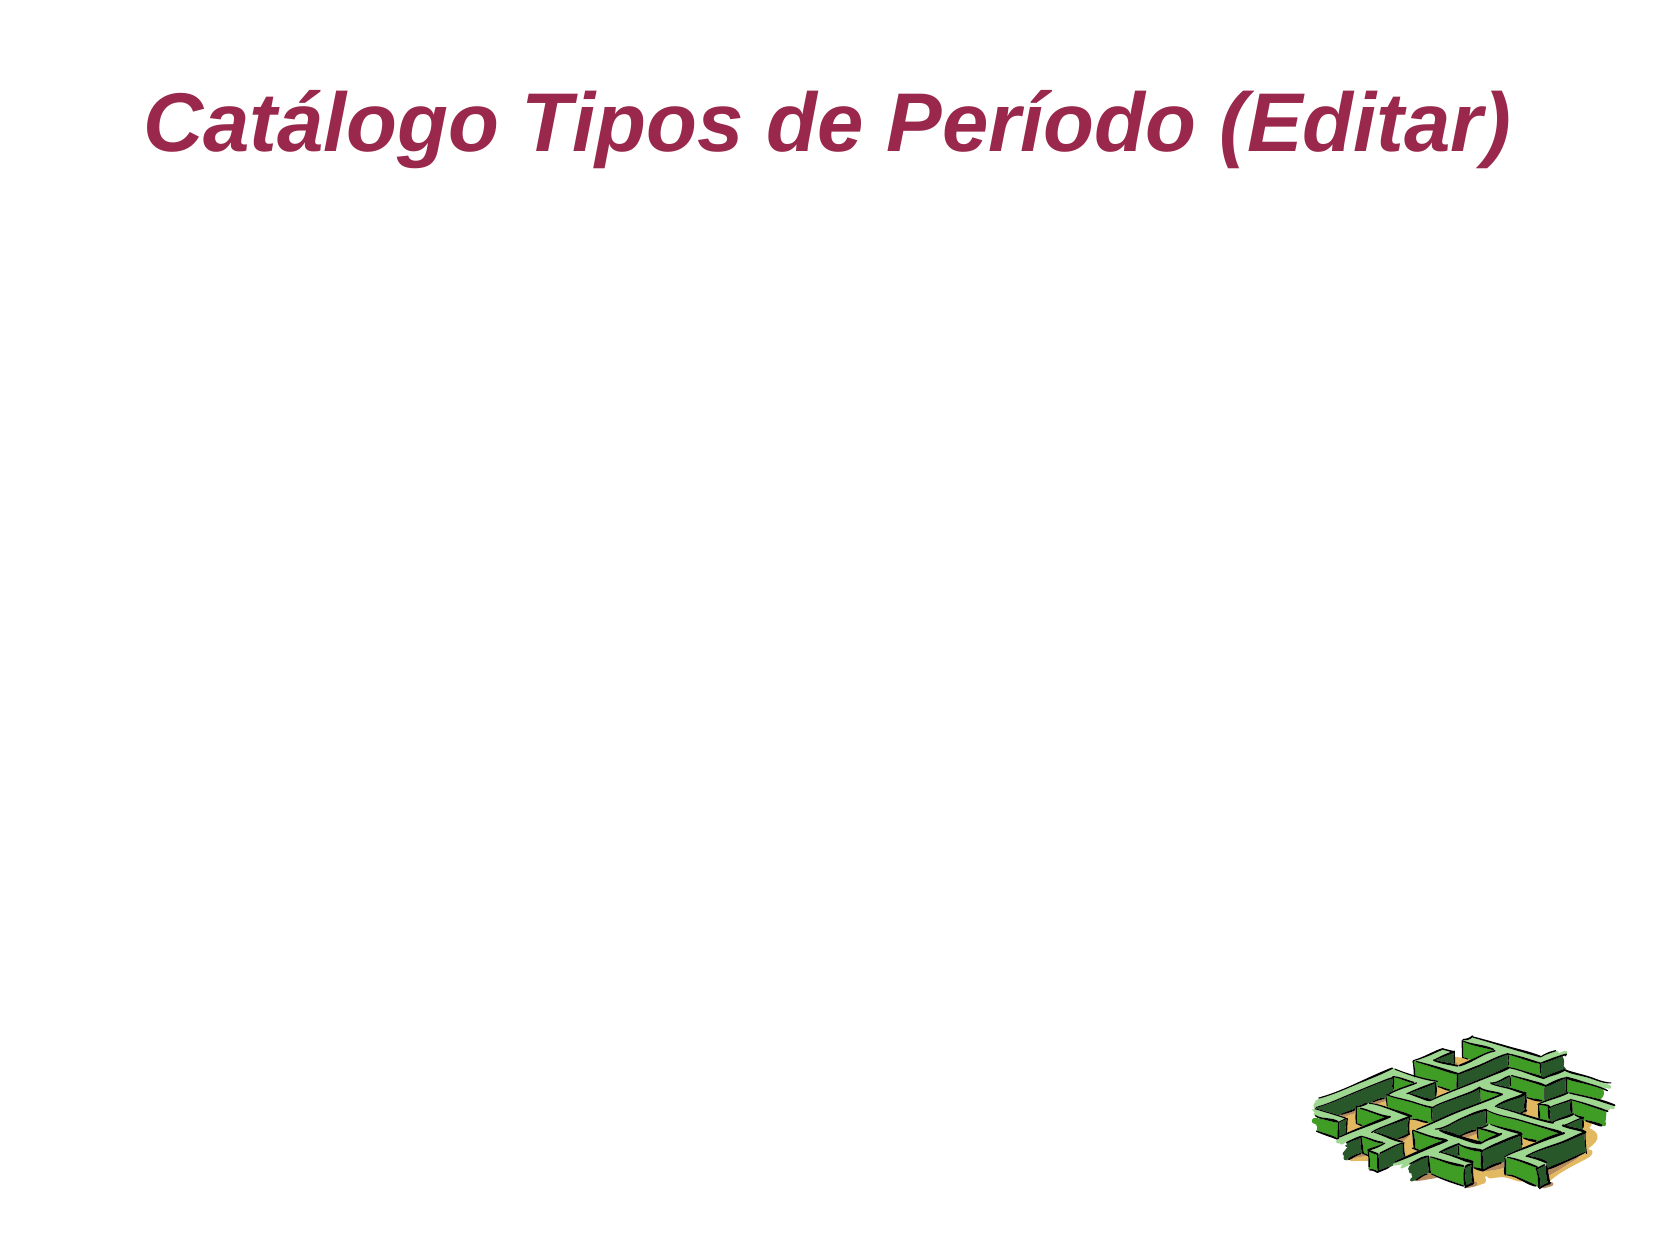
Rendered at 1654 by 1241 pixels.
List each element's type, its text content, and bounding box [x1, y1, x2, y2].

title Catálogo Tipos de Período (Editar) [121, 19, 1534, 227]
